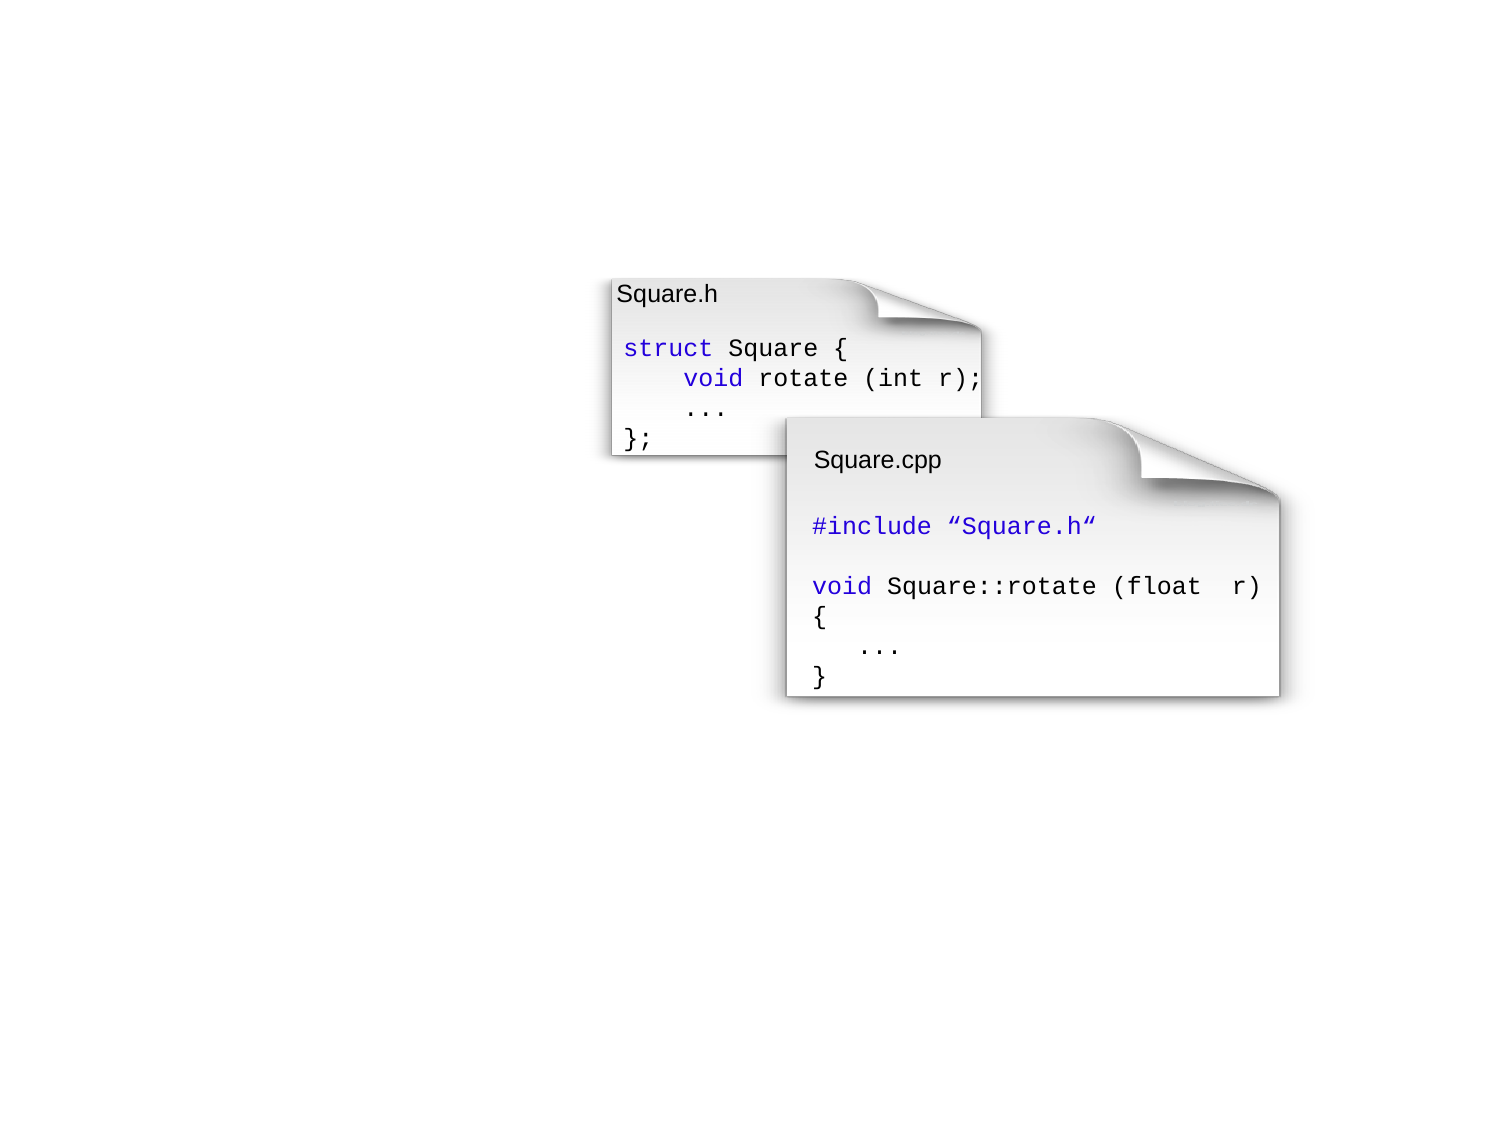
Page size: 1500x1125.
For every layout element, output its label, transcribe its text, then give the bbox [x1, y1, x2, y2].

picture [531, 276, 1388, 716]
text_box #include “Square.h“ void Square::rotate (float r) { ... } [797, 491, 1329, 709]
text_box Square.h [601, 270, 763, 316]
text_box struct Square { void rotate (int r); ... }; [608, 323, 1038, 459]
text_box Square.cpp [798, 431, 1014, 486]
